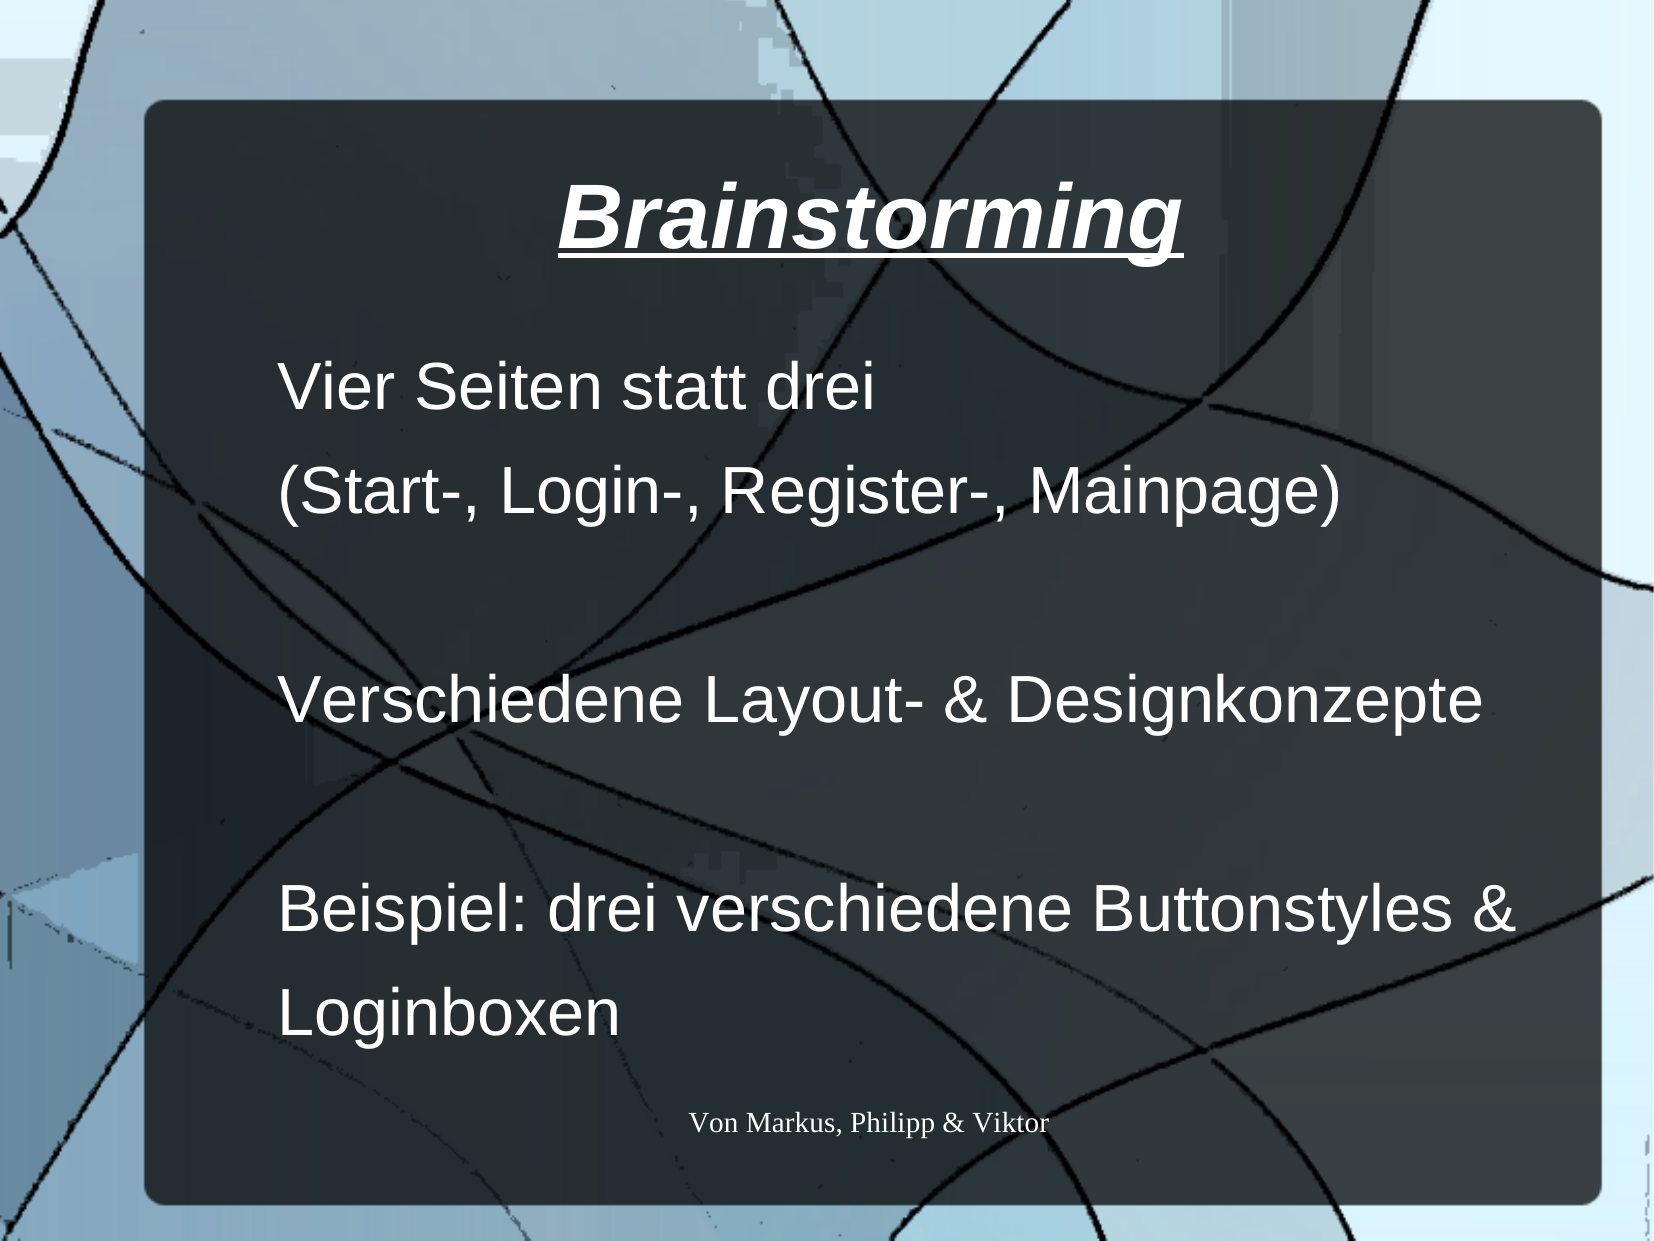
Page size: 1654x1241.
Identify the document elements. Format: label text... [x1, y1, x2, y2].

title Brainstorming [159, 108, 1583, 325]
picture [0, 0, 1654, 1241]
list Vier Seiten statt drei (Start-, Login-, Register-, Mainpage) Verschiedene Layout- & Designkonzepte Beispiel: drei verschiedene Buttonstyles & Loginboxen [206, 349, 1571, 1241]
